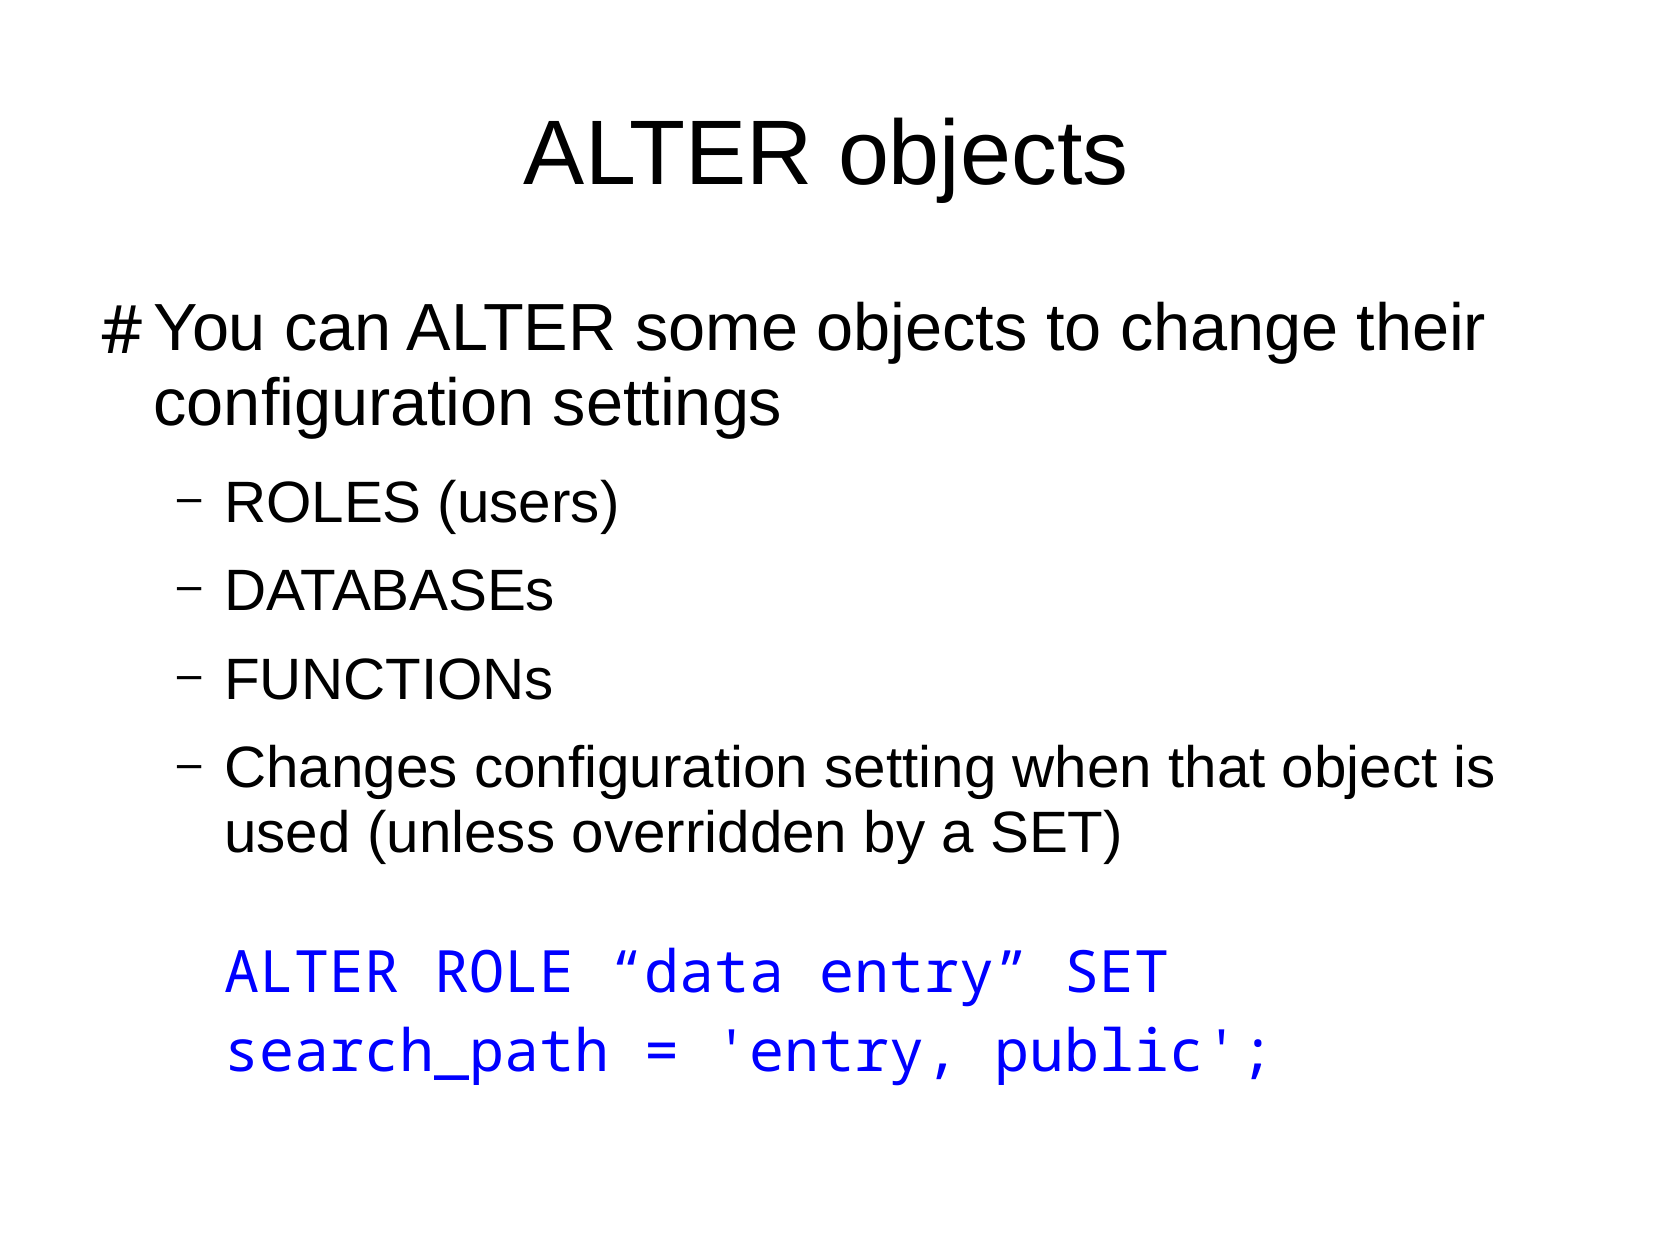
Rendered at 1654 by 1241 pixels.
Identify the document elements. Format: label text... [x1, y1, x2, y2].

list You can ALTER some objects to change their configuration settings ROLES (users) DATABASEs FUNCTIONs Changes configuration setting when that object is used (unless overridden by a SET) ALTER ROLE “data entry” SET search_path = 'entry, public'; [82, 290, 1571, 1094]
title ALTER objects [82, 49, 1571, 257]
